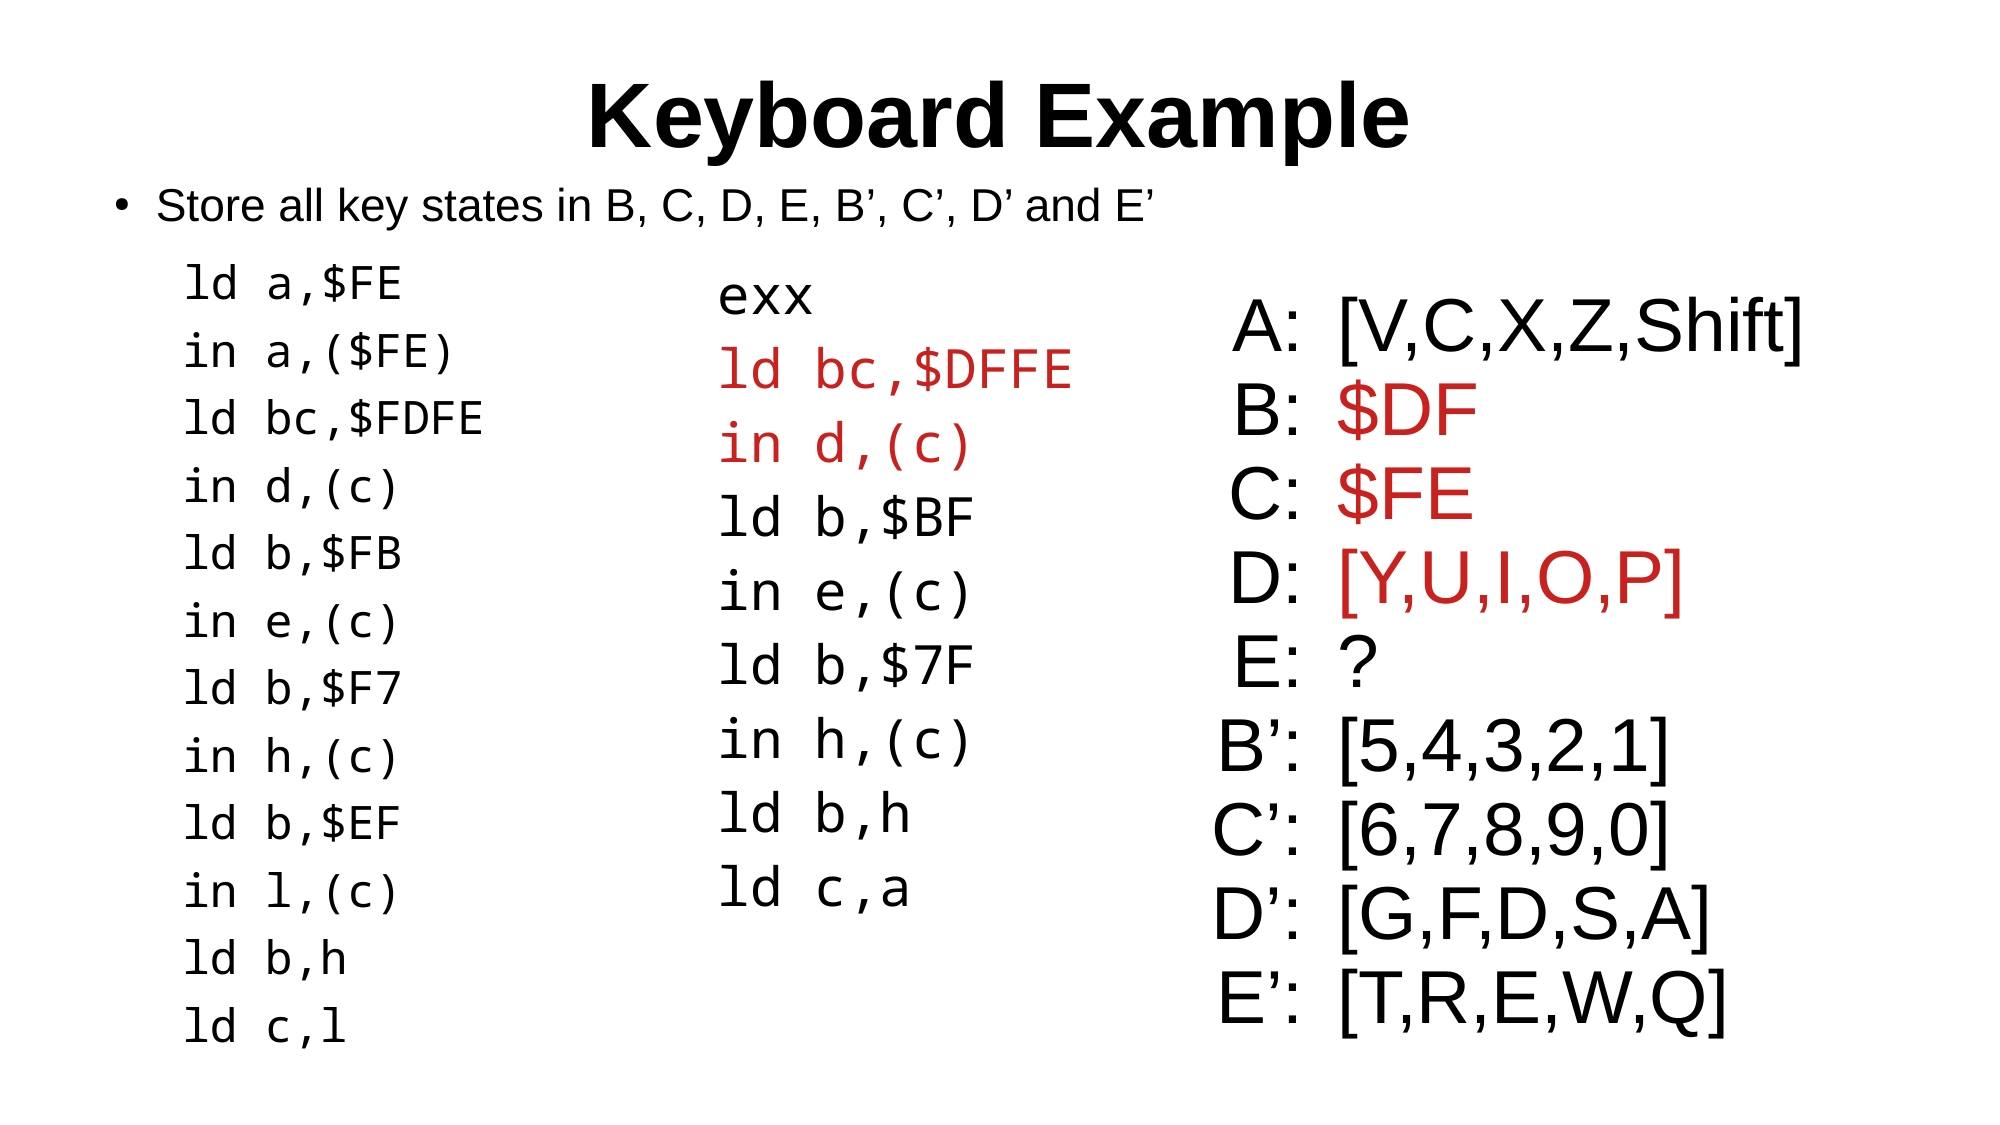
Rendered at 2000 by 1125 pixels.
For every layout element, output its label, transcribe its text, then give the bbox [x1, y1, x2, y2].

list Store all key states in B, C, D, E, B’, C’, D’ and E’ ld a,$FE in a,($FE) ld bc,$FDFE in d,(c) ld b,$FB in e,(c) ld b,$F7 in h,(c) ld b,$EF in l,(c) ld b,h ld c,l [99, 179, 1426, 1060]
text_box A: B: C: D: E: B’: C’: D’: E’: [1196, 276, 1319, 1047]
text_box exx ld bc,$DFFE in d,(c) ld b,$BF in e,(c) ld b,$7F in h,(c) ld b,h ld c,a [605, 249, 1094, 814]
text_box [V,C,X,Z,Shift] $DF $FE [Y,U,I,O,P] ? [5,4,3,2,1] [6,7,8,9,0] [G,F,D,S,A] [T,R,E,W,Q] [1323, 276, 1821, 1047]
title Keyboard Example [137, 6, 1862, 225]
